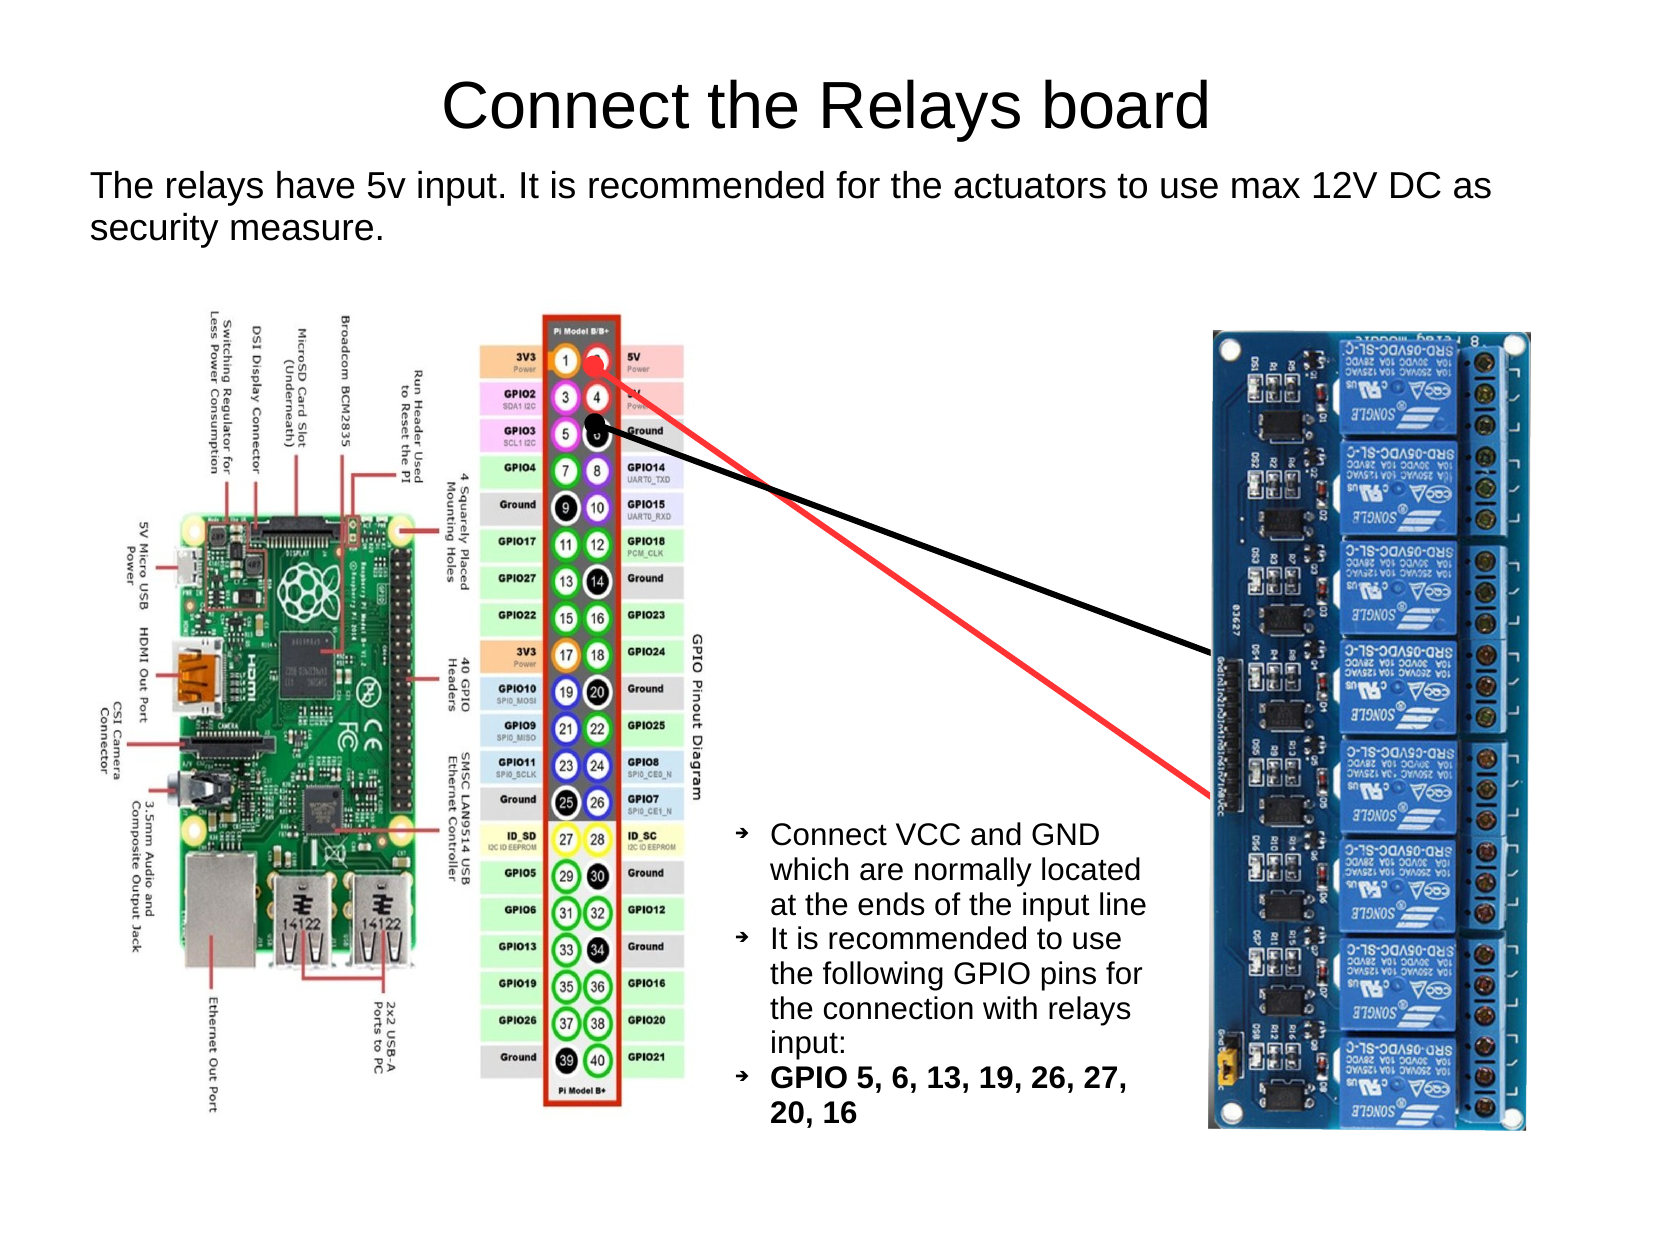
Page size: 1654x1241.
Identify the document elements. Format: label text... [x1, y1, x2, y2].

picture [1207, 330, 1531, 1131]
title Connect the Relays board [82, 45, 1571, 167]
picture [95, 300, 706, 1119]
text_box The relays have 5v input. It is recommended for the actuators to use max 12V DC as security measure. [75, 157, 1553, 257]
text_box Connect VCC and GND which are normally located at the ends of the input line It is recommended to use the following GPIO pins for the connection with relays input: GPIO 5, 6, 13, 19, 26, 27, 20, 16 [720, 810, 1171, 1143]
